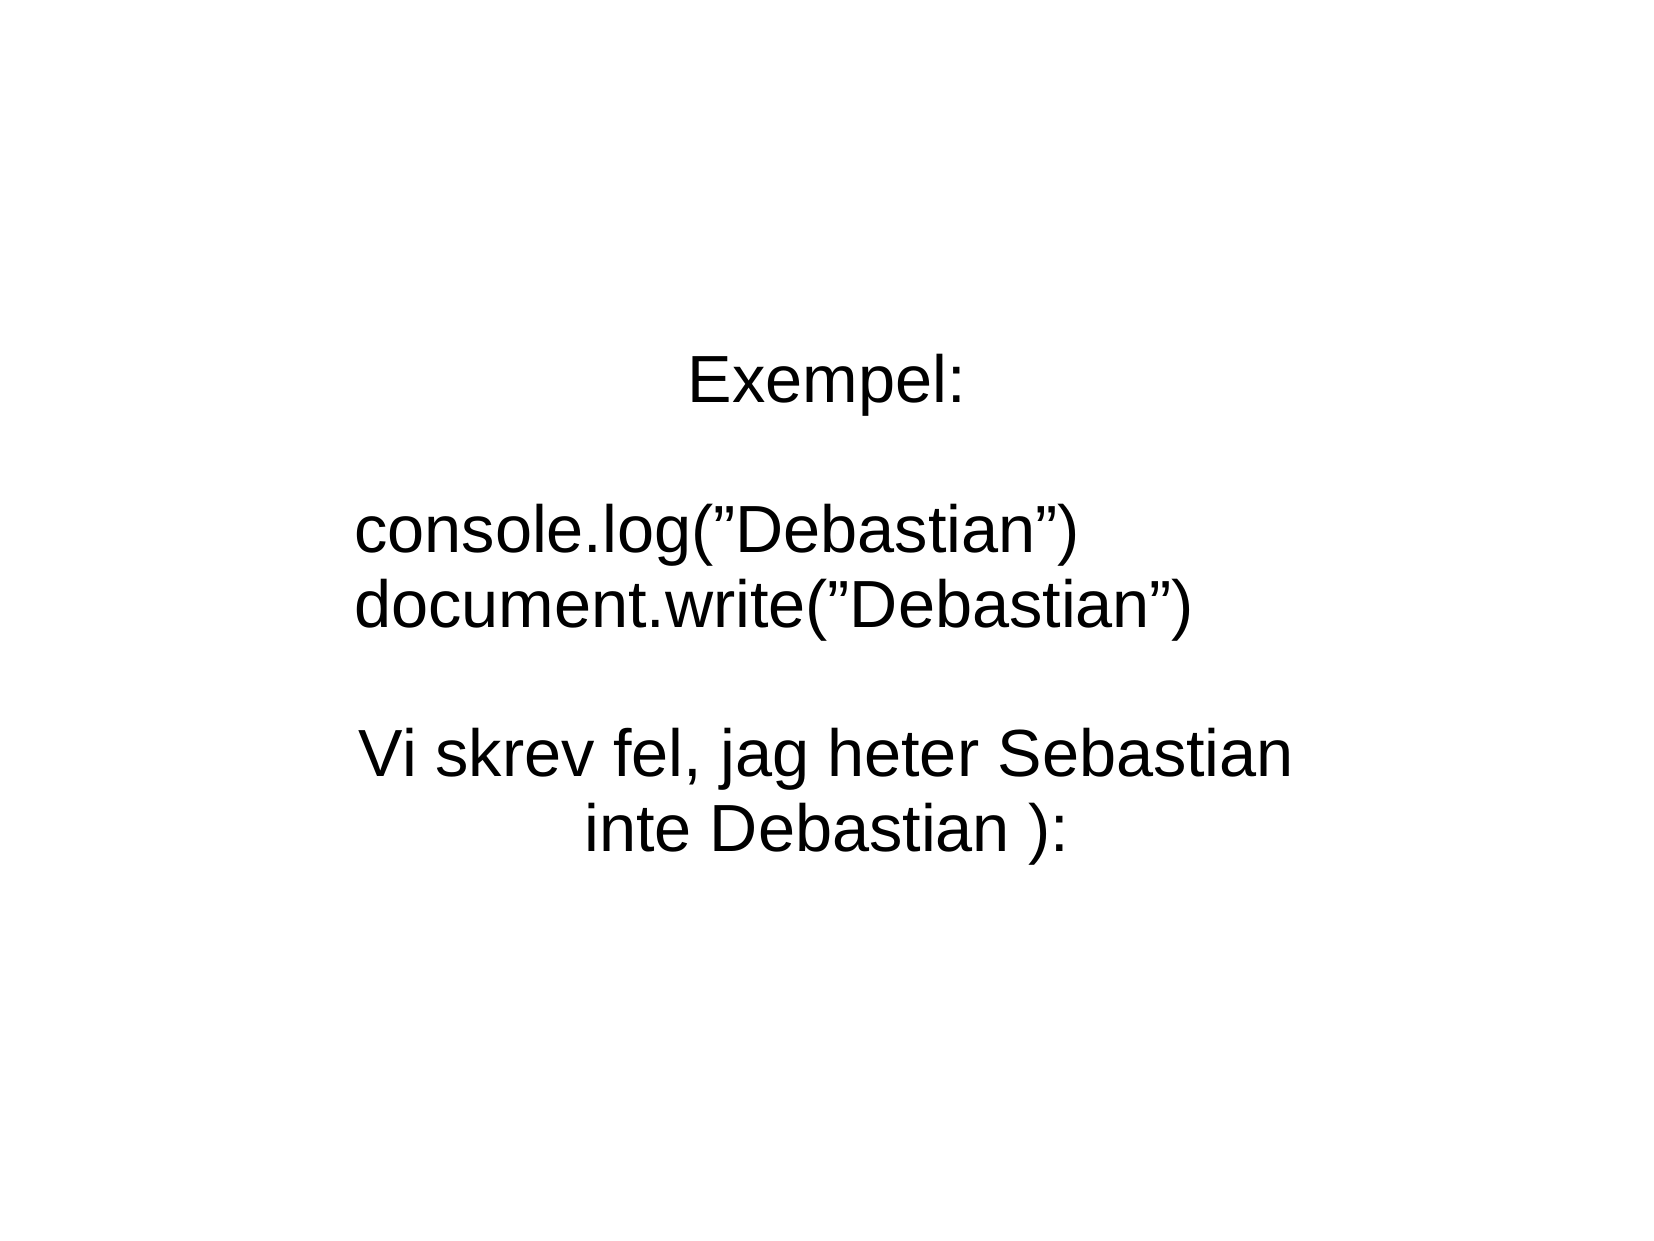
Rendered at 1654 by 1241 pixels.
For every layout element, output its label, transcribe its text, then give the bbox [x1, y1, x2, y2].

subtitle Exempel: console.log(”Debastian”) document.write(”Debastian”) Vi skrev fel, jag heter Sebastian inte Debastian ): [354, 342, 1300, 1010]
